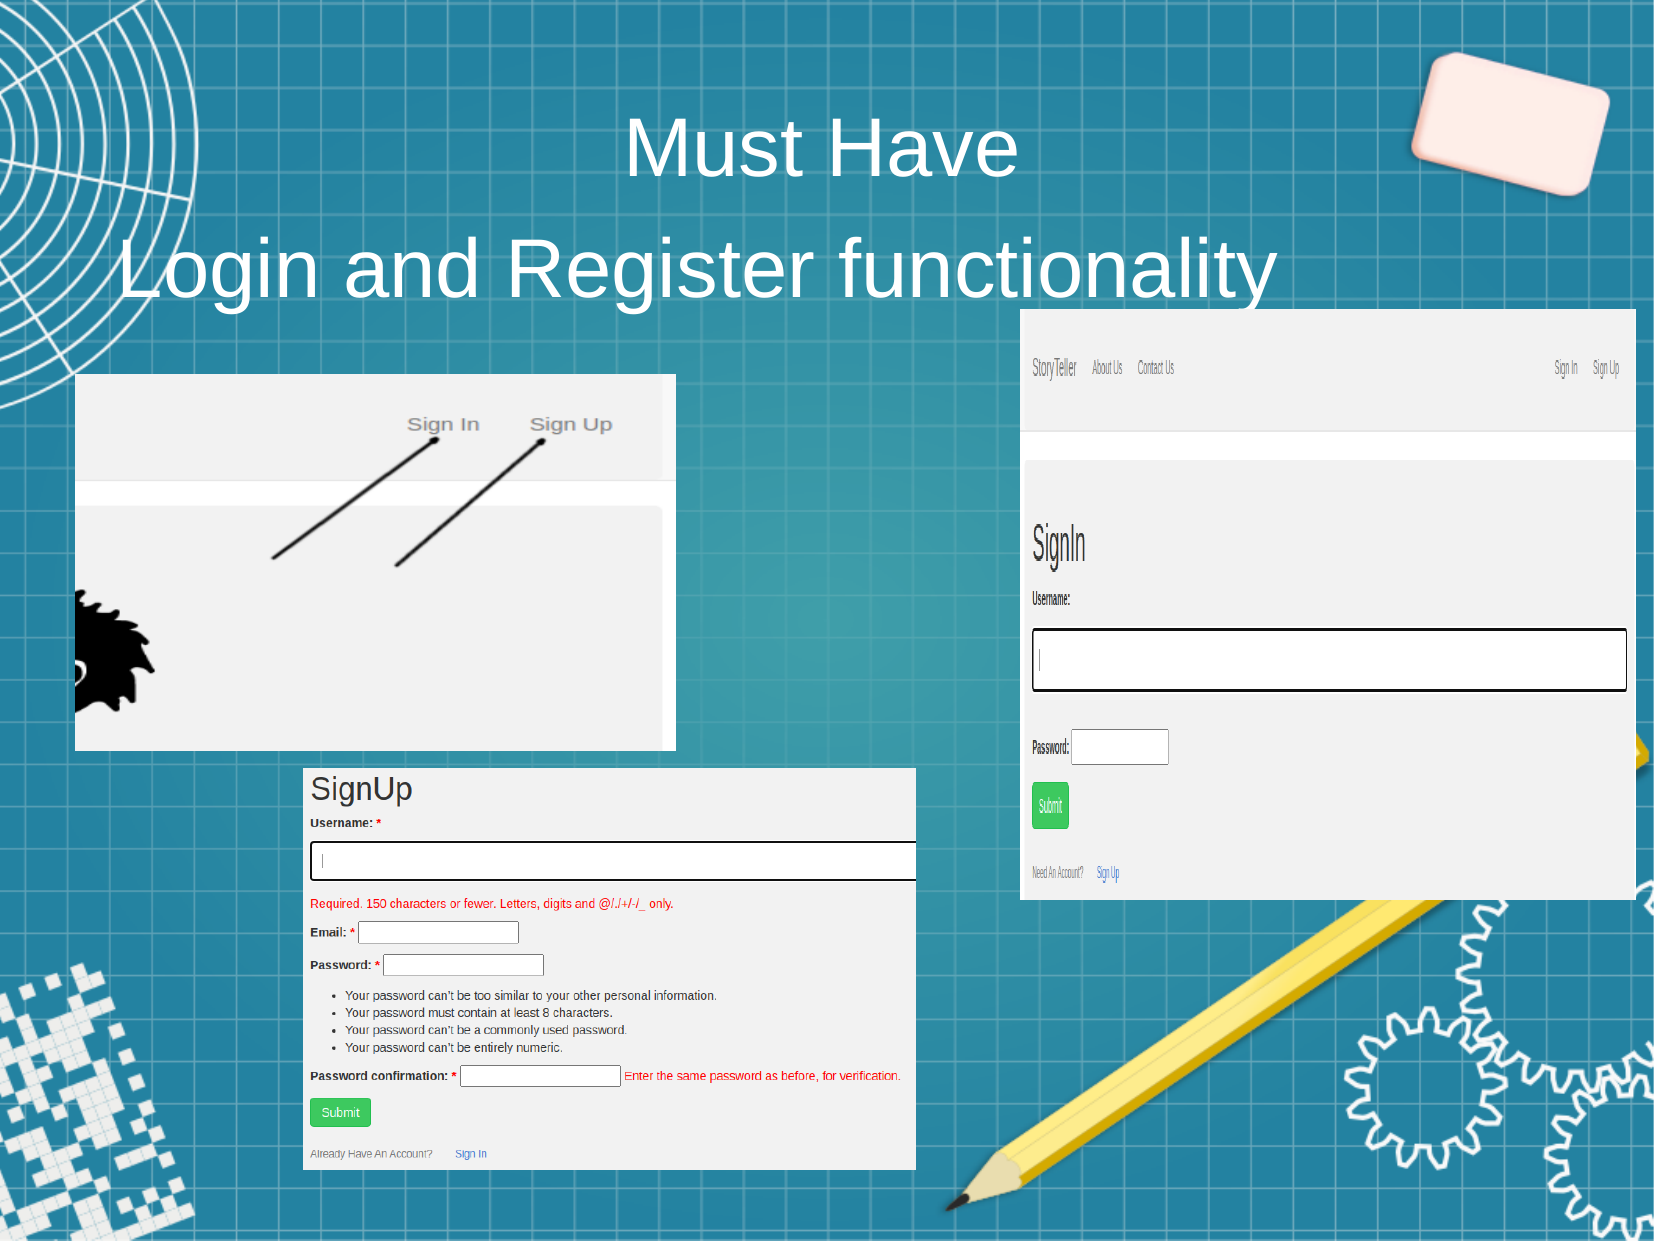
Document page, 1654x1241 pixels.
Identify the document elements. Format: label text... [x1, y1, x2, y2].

title Must Have [78, 6, 1567, 290]
list Login and Register functionality [116, 222, 1606, 1201]
picture [0, 0, 1654, 1241]
